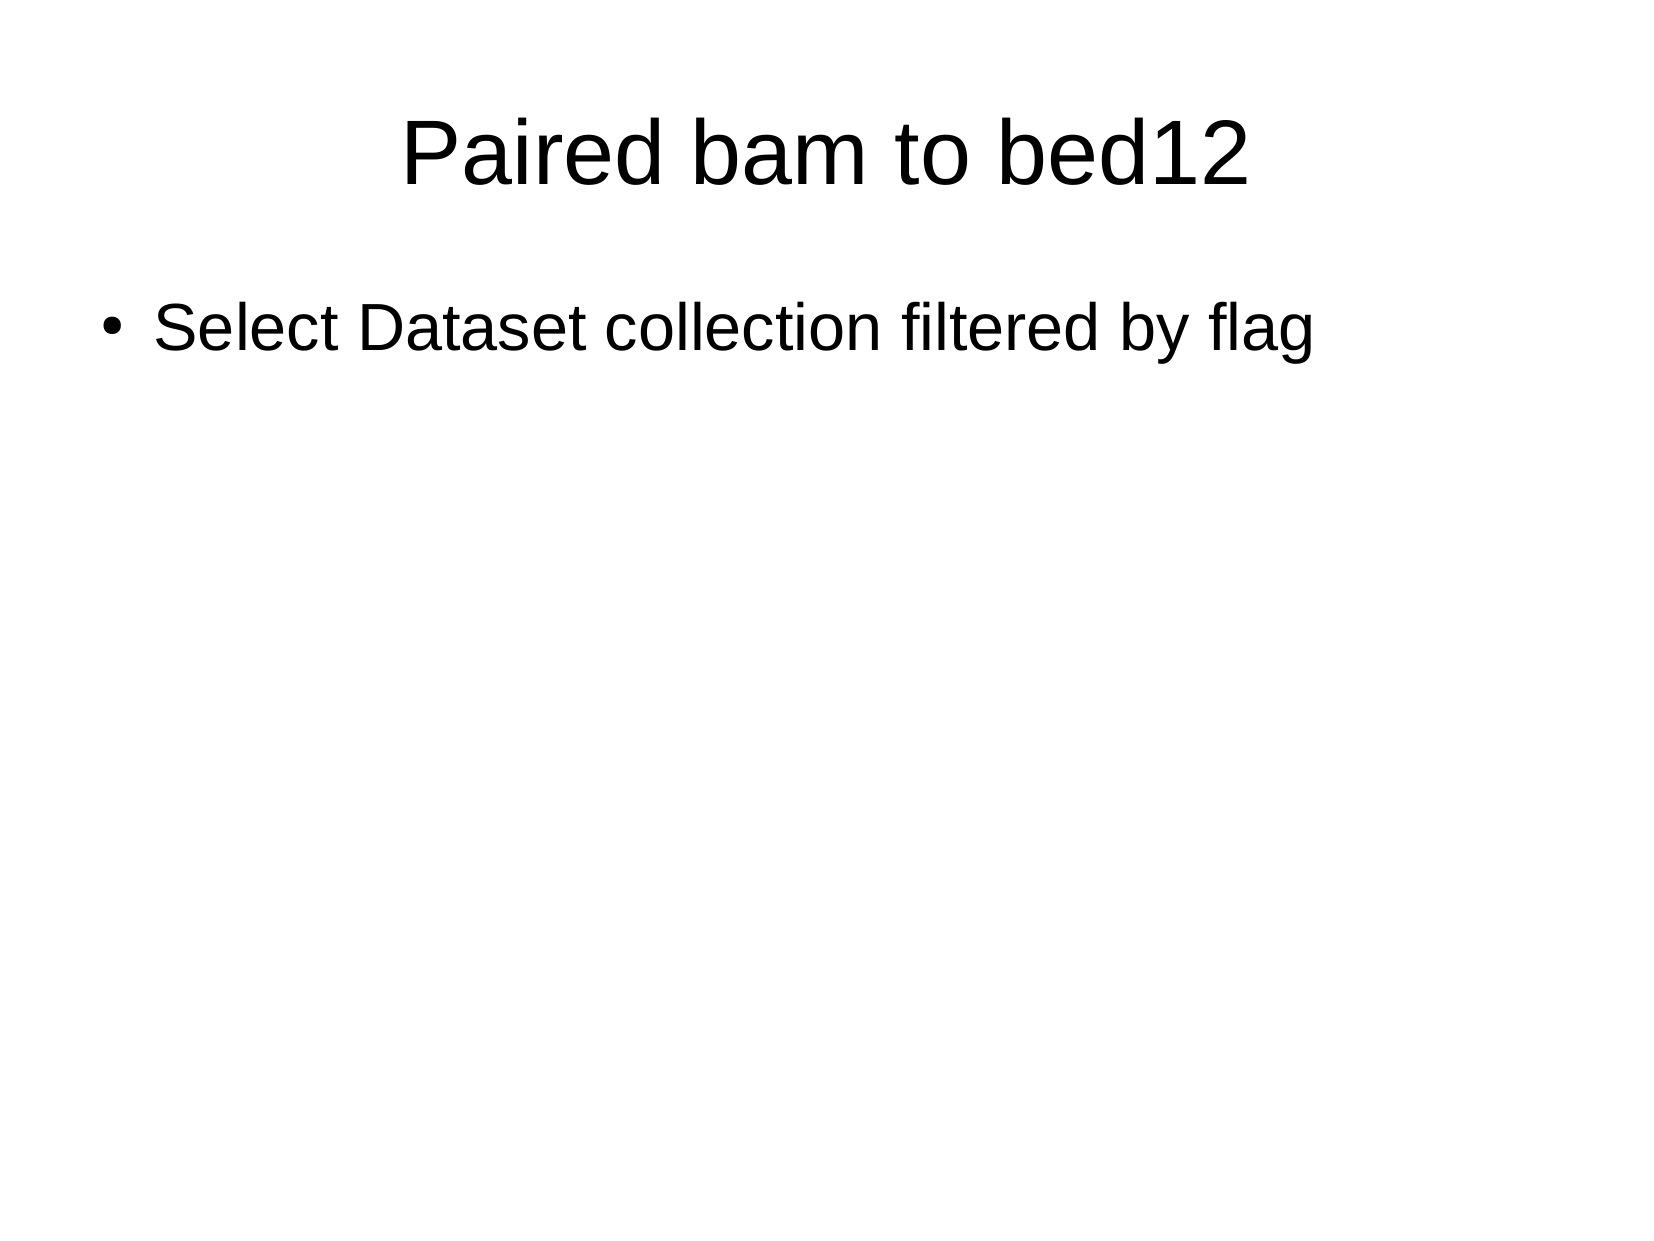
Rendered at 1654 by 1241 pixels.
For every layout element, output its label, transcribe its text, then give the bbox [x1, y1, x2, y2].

list Select Dataset collection filtered by flag [82, 290, 1571, 1010]
title Paired bam to bed12 [82, 49, 1571, 257]
